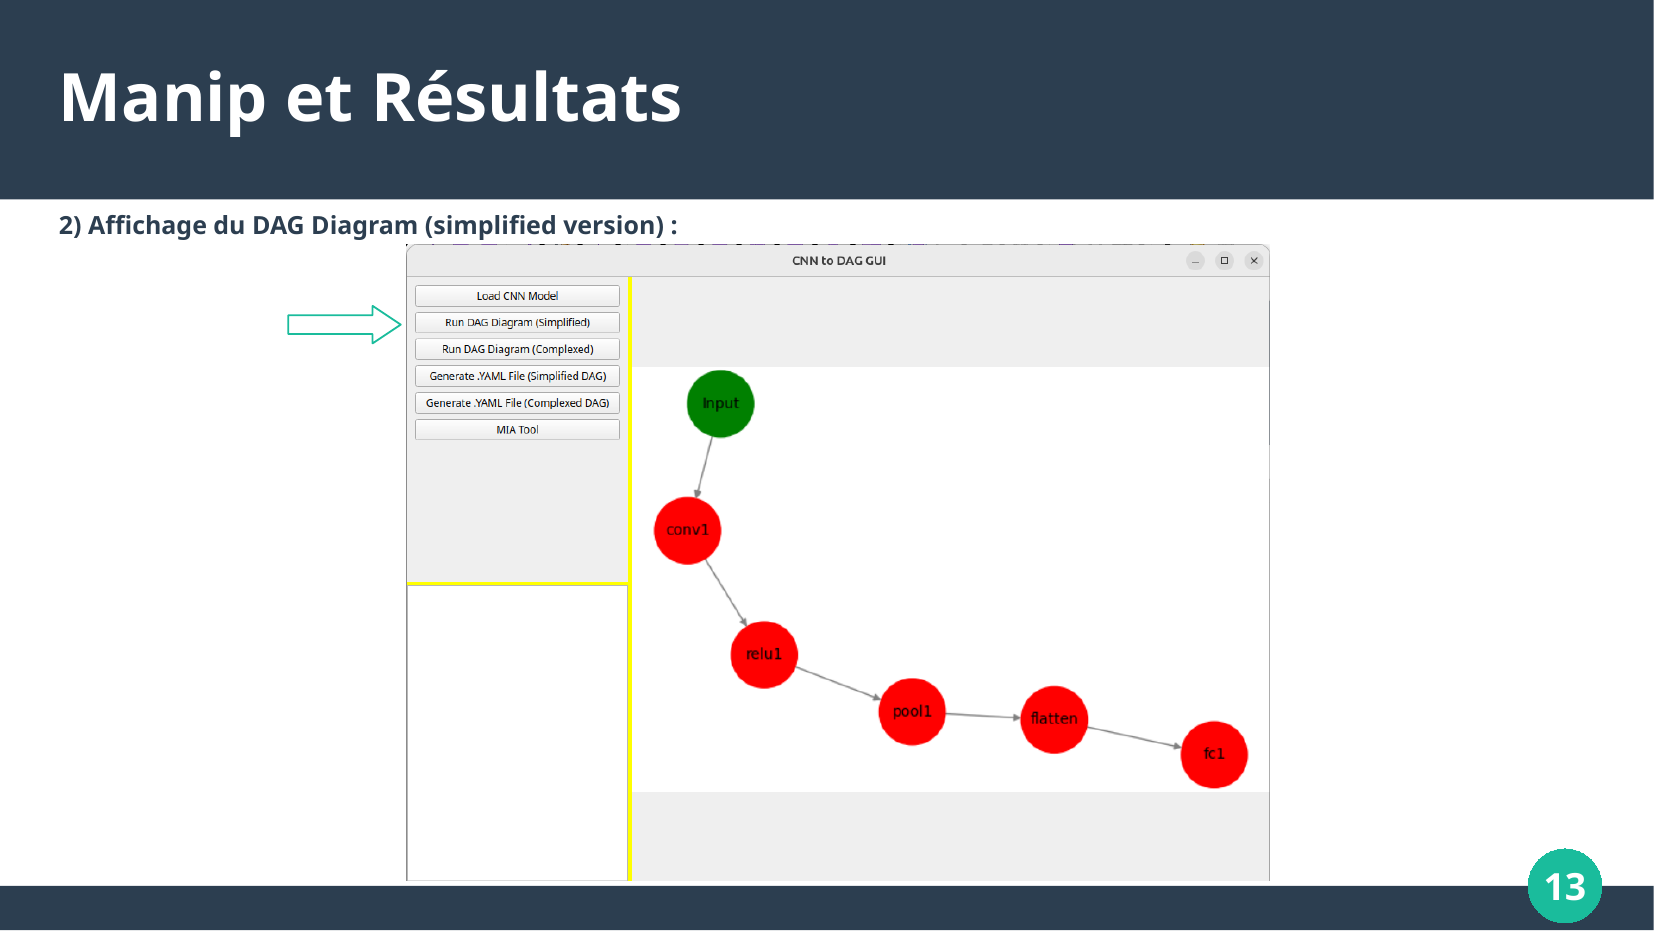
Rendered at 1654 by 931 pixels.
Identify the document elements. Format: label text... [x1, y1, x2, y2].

list 2) Affichage du DAG Diagram (simplified version) : [59, 208, 1595, 829]
text_box [288, 305, 401, 344]
picture [406, 244, 1270, 881]
title Manip et Résultats [59, 37, 1595, 155]
